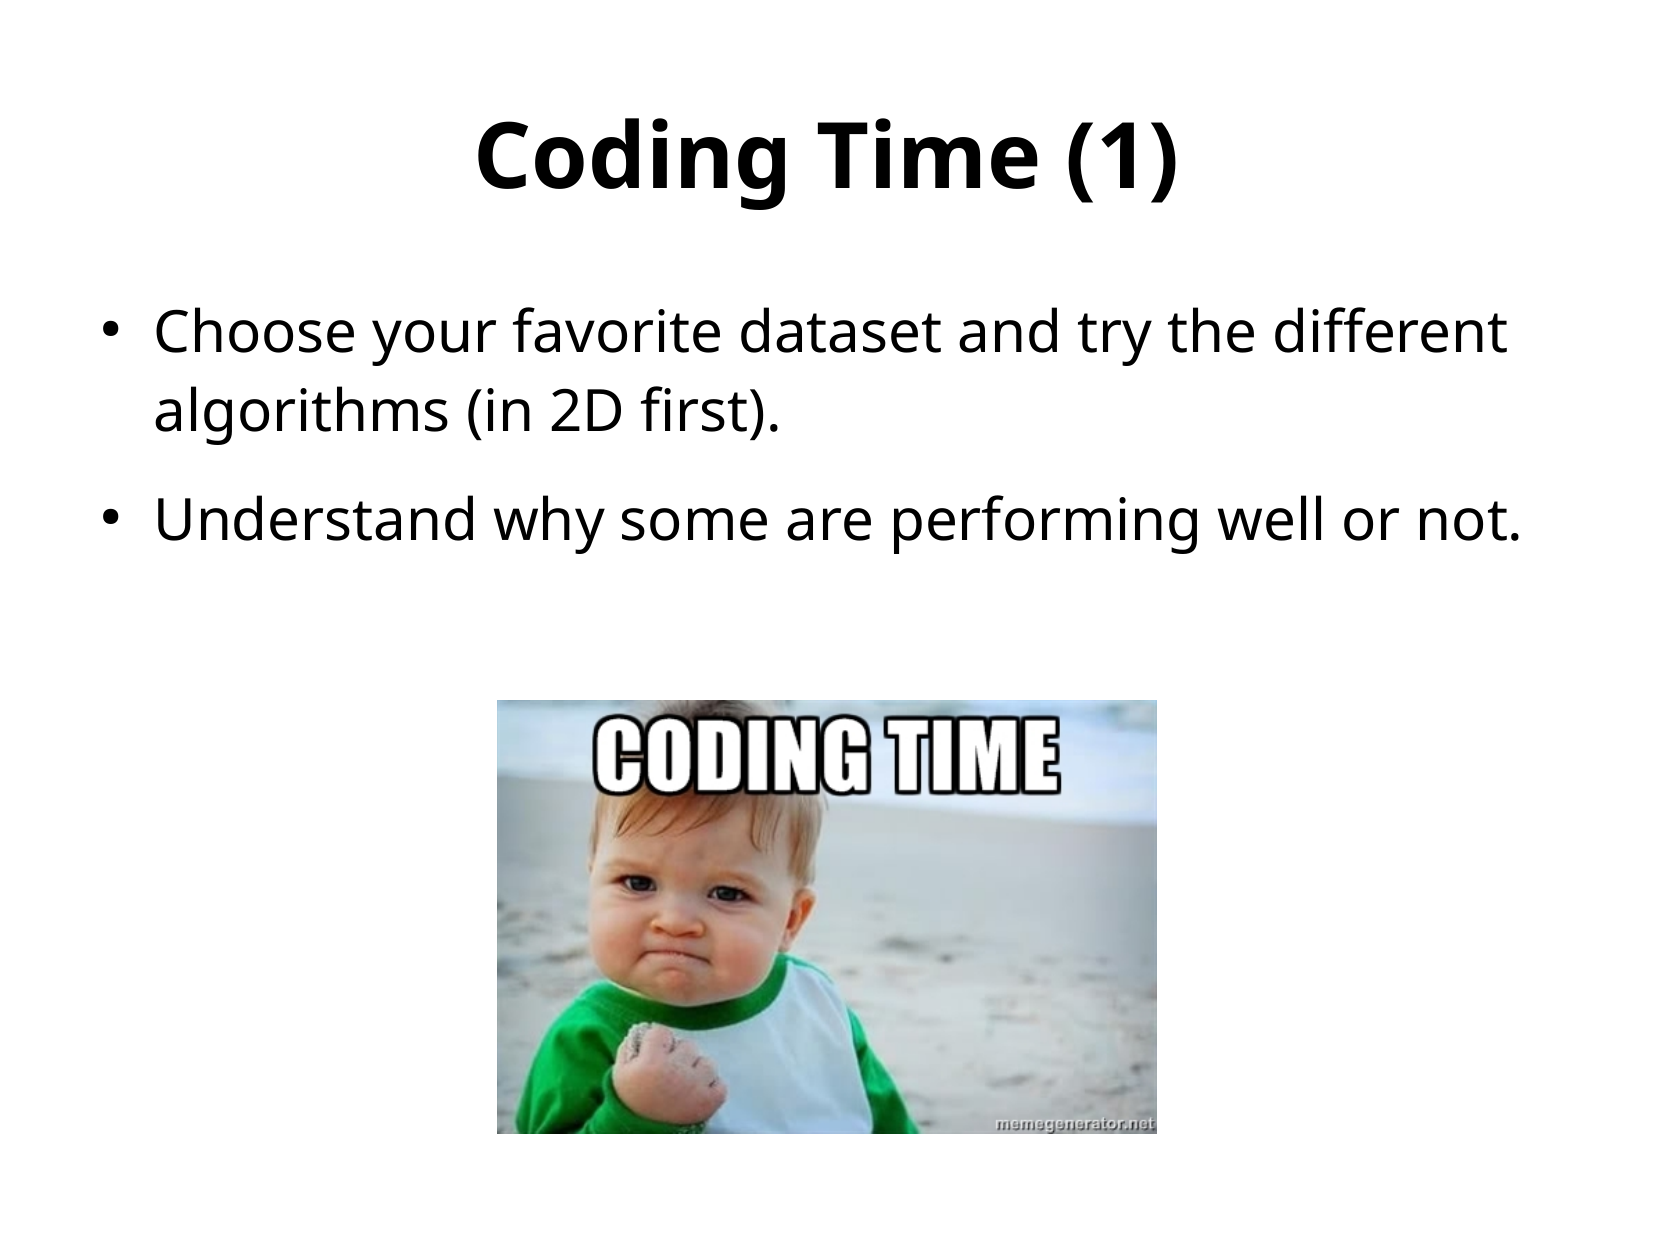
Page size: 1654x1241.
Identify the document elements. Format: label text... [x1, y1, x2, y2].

title Coding Time (1) [82, 49, 1571, 257]
list Choose your favorite dataset and try the different algorithms (in 2D first). Understand why some are performing well or not. [82, 290, 1571, 1010]
picture [497, 700, 1157, 1134]
